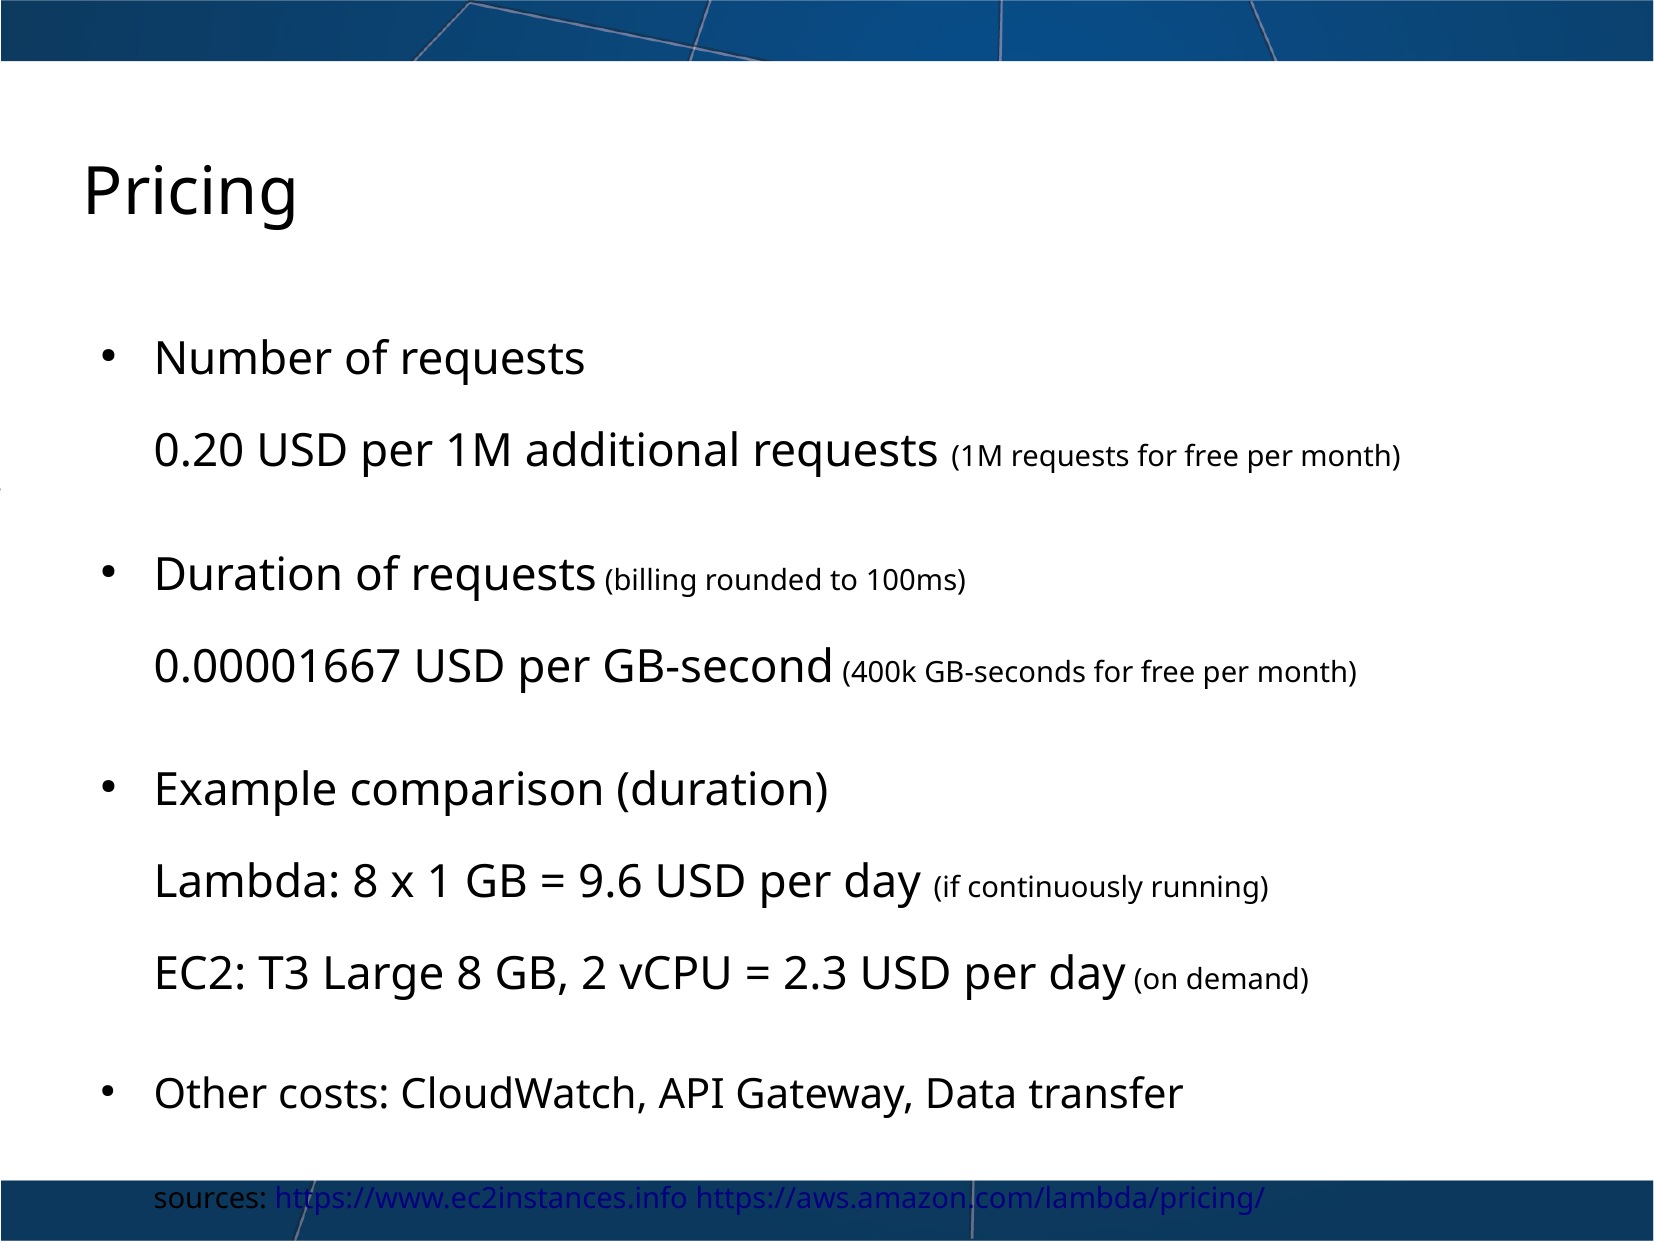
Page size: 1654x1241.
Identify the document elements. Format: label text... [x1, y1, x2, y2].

list Number of requests 0.20 USD per 1M additional requests (1M requests for free per month) Duration of requests (billing rounded to 100ms) 0.00001667 USD per GB-second (400k GB-seconds for free per month) Example comparison (duration) Lambda: 8 x 1 GB = 9.6 USD per day (if continuously running) EC2: T3 Large 8 GB, 2 vCPU = 2.3 USD per day (on demand) Other costs: CloudWatch, API Gateway, Data transfer sources: https://www.ec2instances.info https://aws.amazon.com/lambda/pricing/ [82, 325, 1571, 1117]
picture [0, 0, 1654, 1241]
title Pricing [82, 92, 1571, 285]
